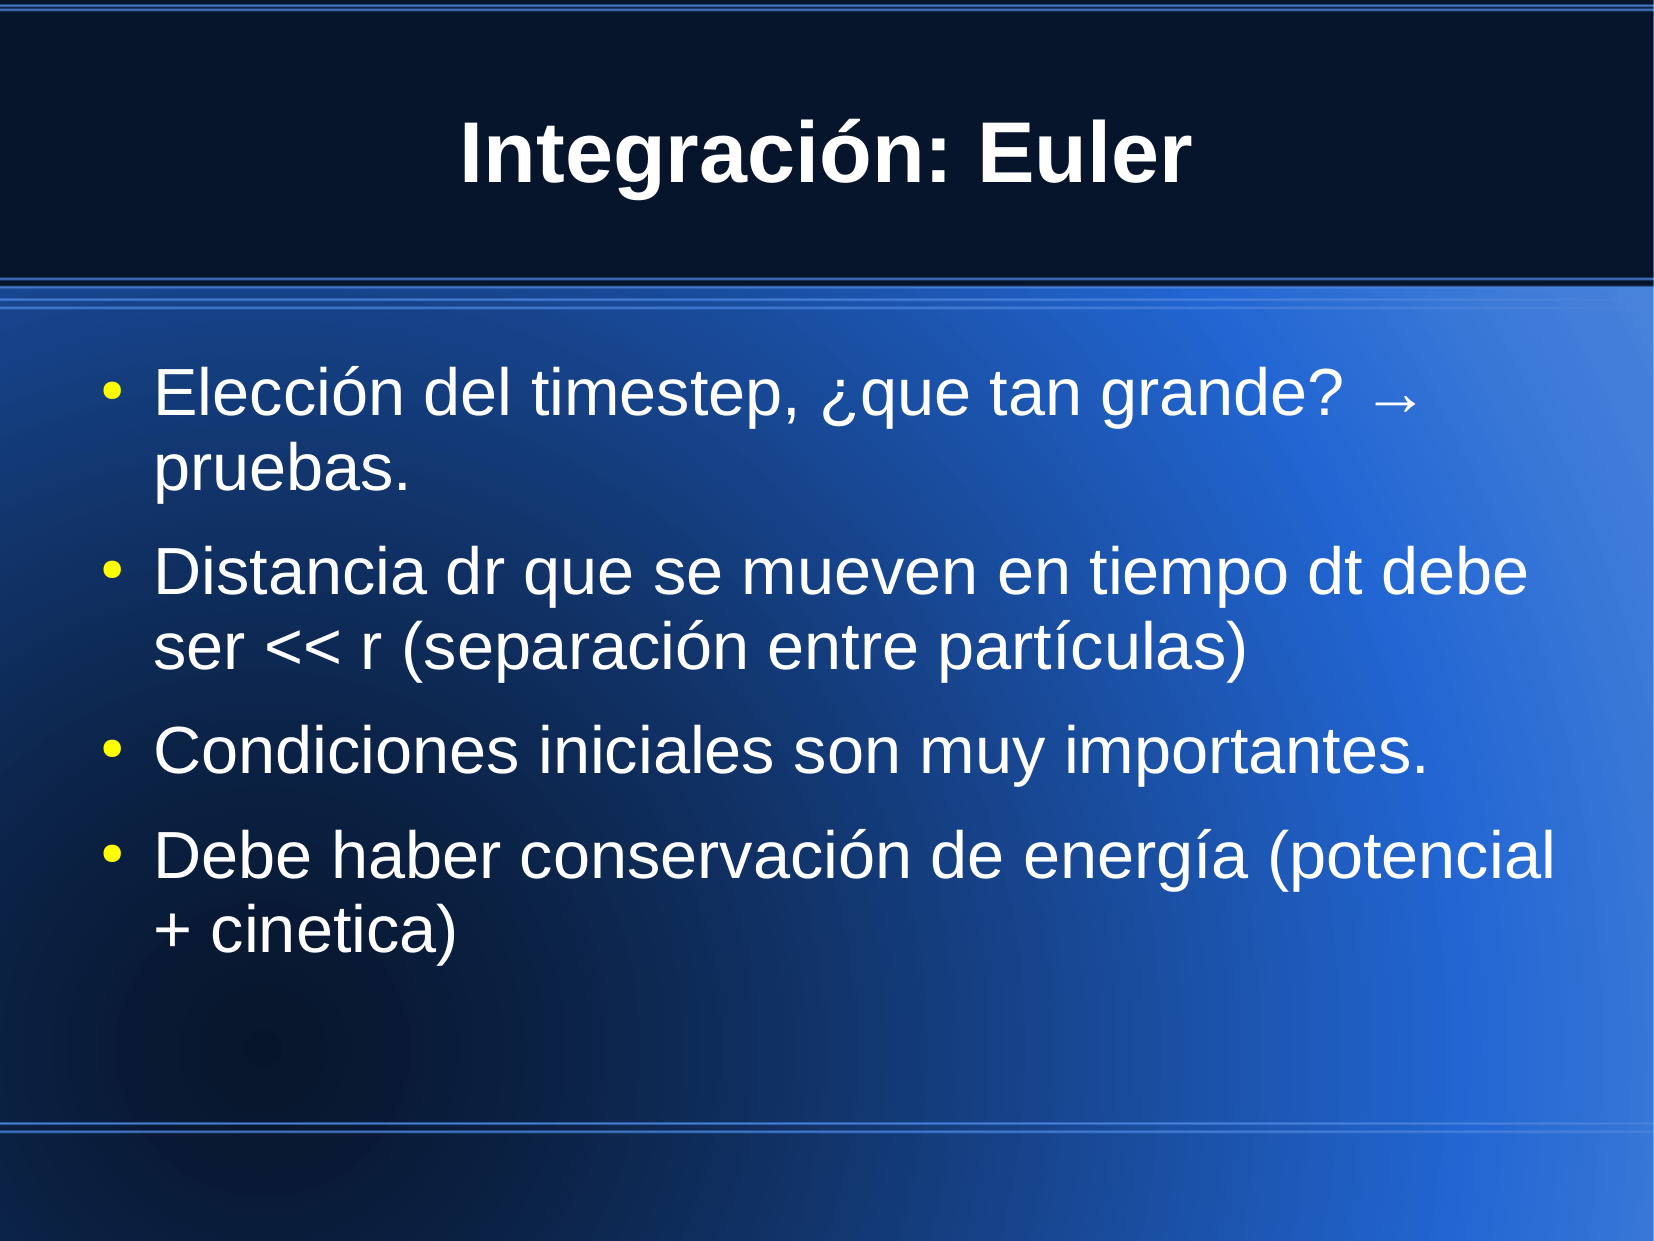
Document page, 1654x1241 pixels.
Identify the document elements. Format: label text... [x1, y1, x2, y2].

title Integración: Euler [82, 49, 1571, 257]
picture [0, 0, 1654, 1241]
list Elección del timestep, ¿que tan grande? → pruebas. Distancia dr que se mueven en tiempo dt debe ser << r (separación entre partículas) Condiciones iniciales son muy importantes. Debe haber conservación de energía (potencial + cinetica) [82, 355, 1571, 1075]
